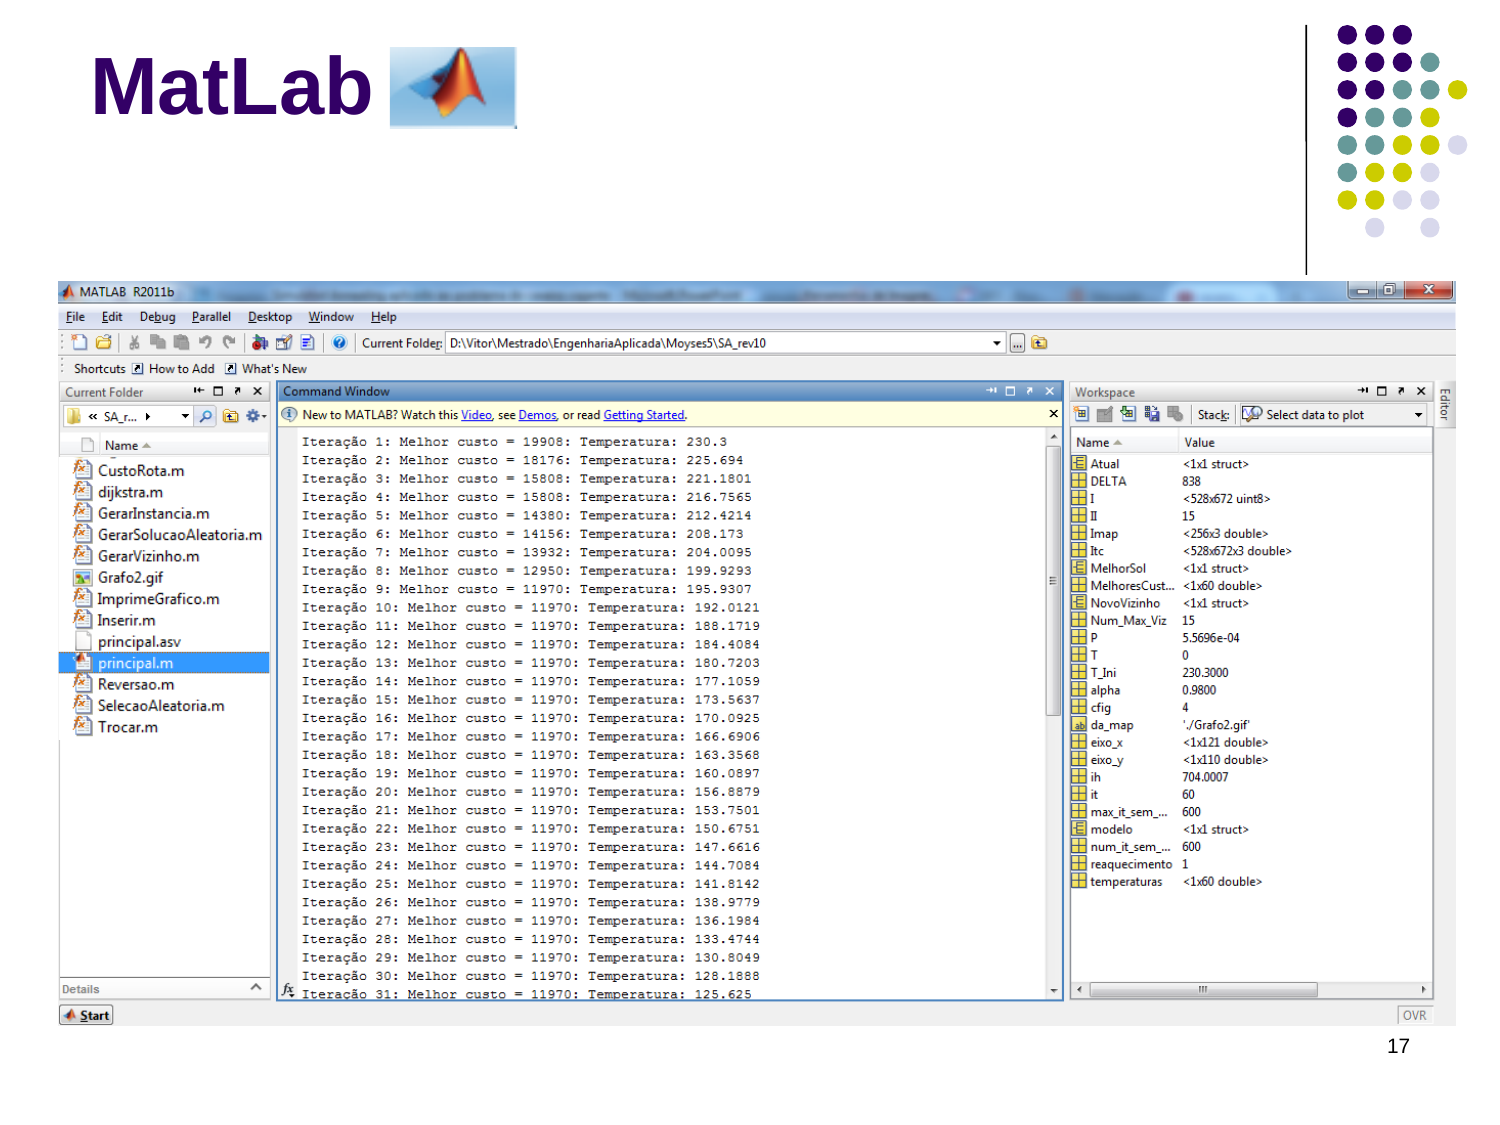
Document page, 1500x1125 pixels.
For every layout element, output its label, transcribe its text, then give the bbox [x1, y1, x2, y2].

title MatLab [75, 23, 532, 139]
slide_number <número> [1074, 1026, 1425, 1100]
picture [58, 281, 1456, 1026]
picture [389, 47, 518, 129]
